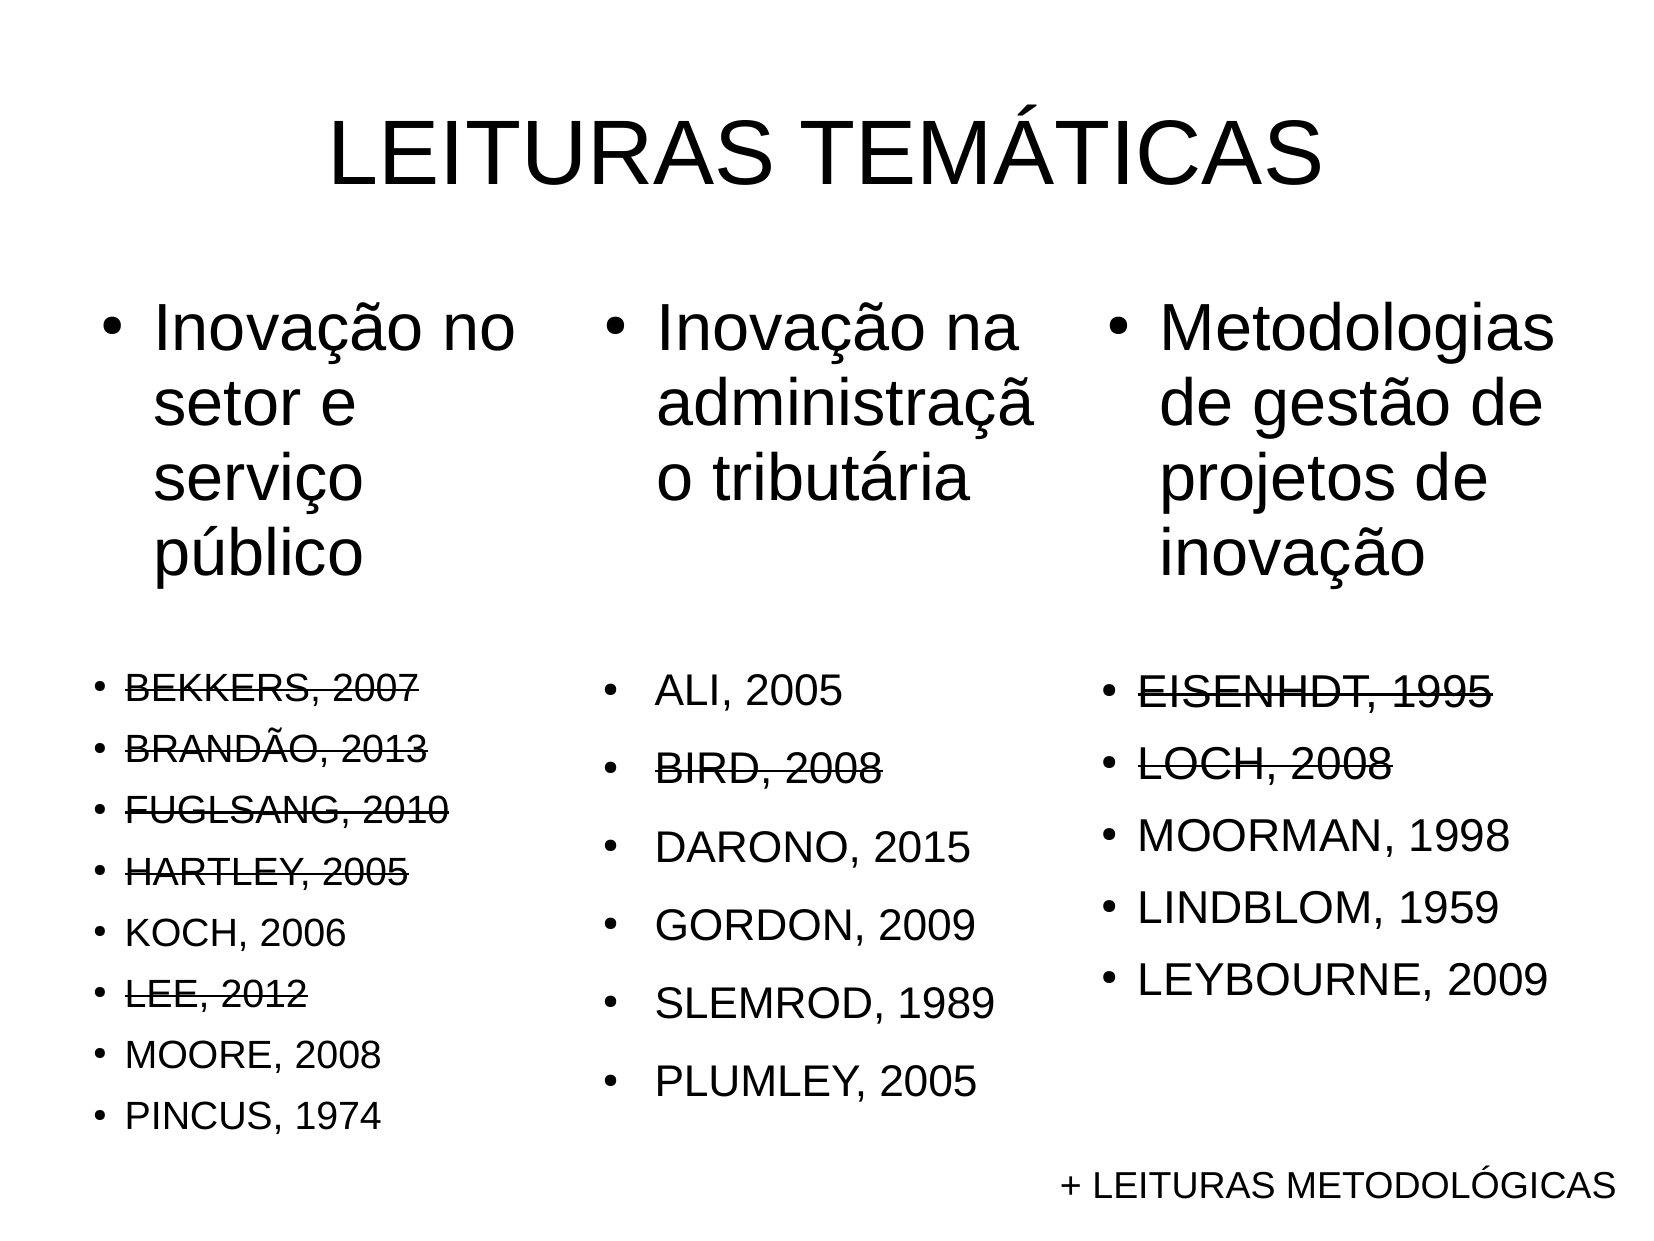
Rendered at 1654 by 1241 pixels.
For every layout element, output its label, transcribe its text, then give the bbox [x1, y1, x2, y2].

list Metodologias de gestão de projetos de inovação [1088, 290, 1569, 634]
list BEKKERS, 2007 BRANDÃO, 2013 FUGLSANG, 2010 HARTLEY, 2005 KOCH, 2006 LEE, 2012 MOORE, 2008 PINCUS, 1974 [82, 665, 562, 1146]
text_box + LEITURAS METODOLÓGICAS [1045, 1157, 1632, 1238]
list ALI, 2005 BIRD, 2008 DARONO, 2015 GORDON, 2009 SLEMROD, 1989 PLUMLEY, 2005 [585, 665, 1065, 1111]
list EISENHDT, 1995 LOCH, 2008 MOORMAN, 1998 LINDBLOM, 1959 LEYBOURNE, 2009 [1088, 665, 1569, 1009]
list Inovação no setor e serviço público [82, 290, 562, 634]
title LEITURAS TEMÁTICAS [82, 49, 1571, 257]
list Inovação na administração tributária [585, 290, 1065, 634]
